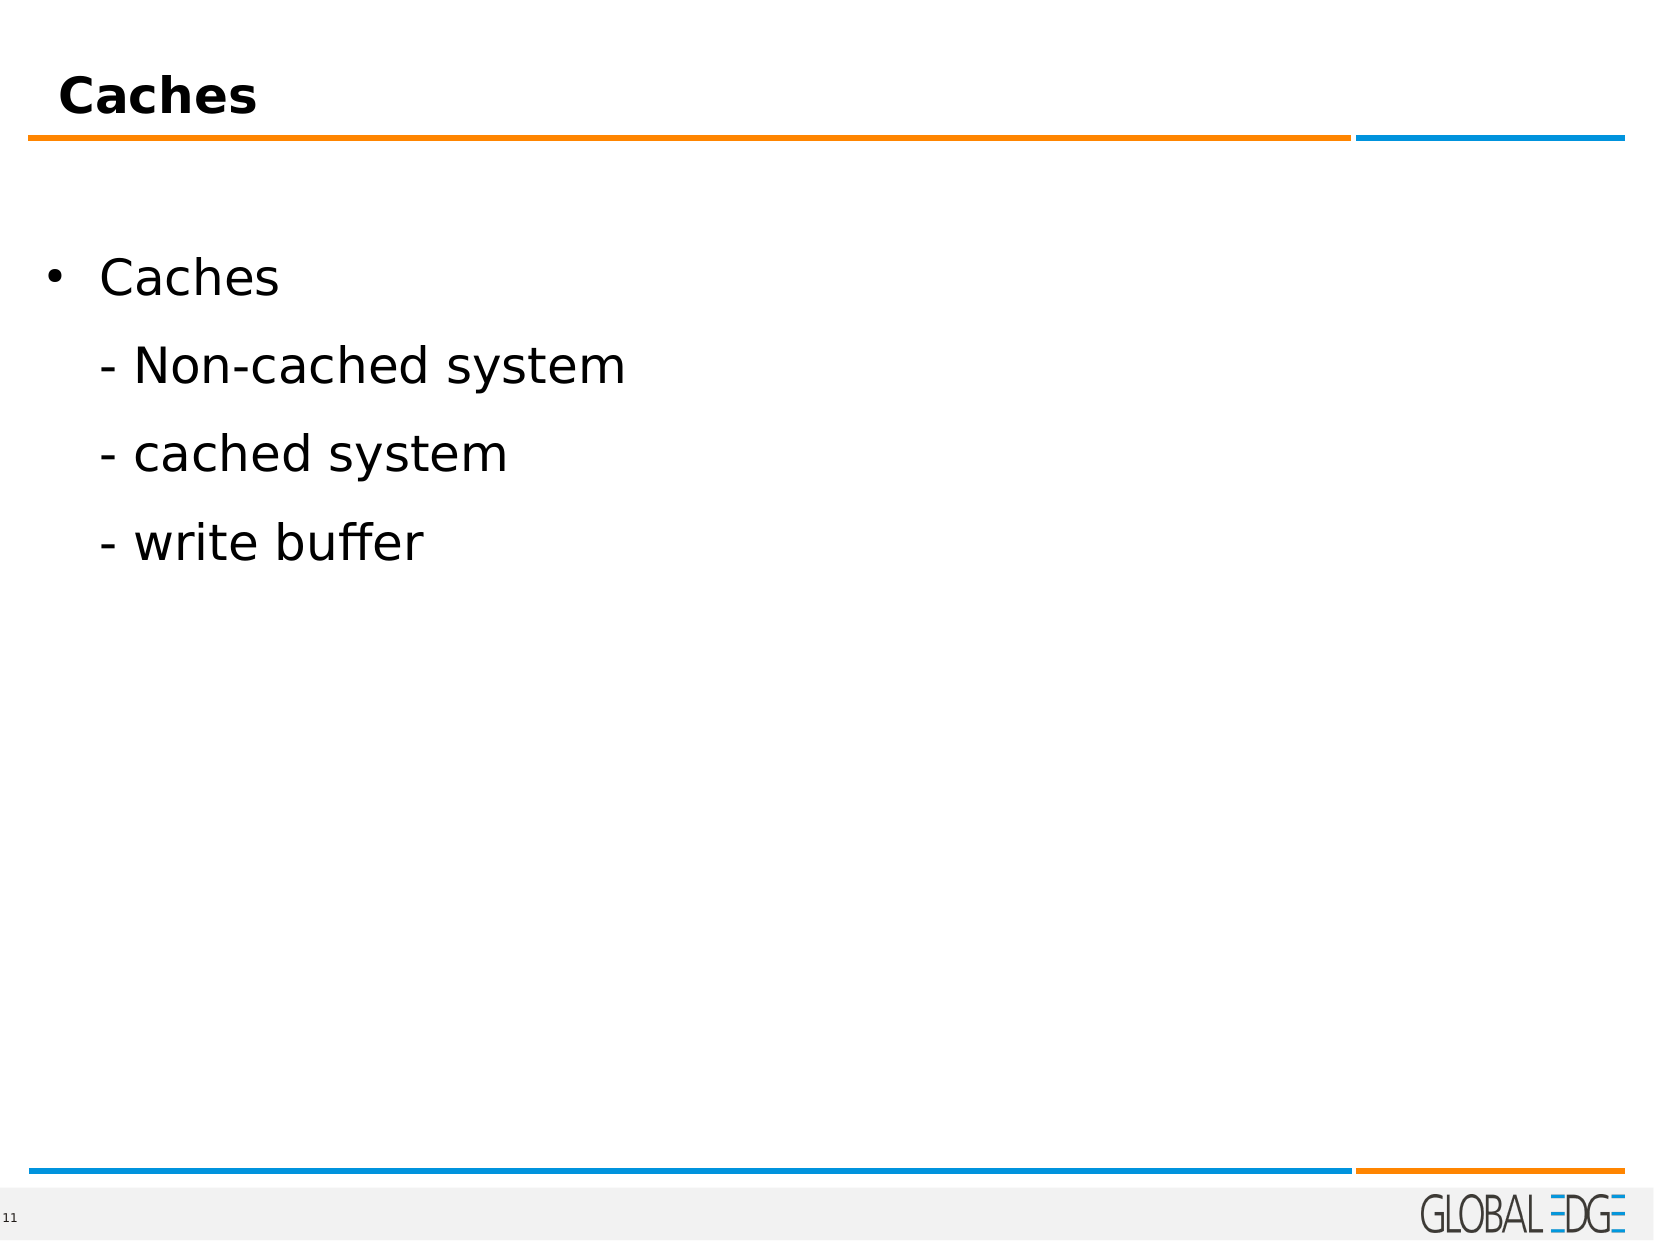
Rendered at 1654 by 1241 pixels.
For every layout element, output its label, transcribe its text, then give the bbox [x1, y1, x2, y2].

text_box Caches [99, 249, 282, 308]
text_box [0, 0, 1654, 1241]
text_box - cached system [99, 425, 510, 485]
text_box ● [46, 267, 65, 296]
text_box Caches [58, 66, 259, 126]
text_box - Non-cached system [99, 337, 628, 396]
text_box 11 [2, 1210, 18, 1226]
picture [1421, 1194, 1625, 1233]
text_box - write buffer [99, 513, 425, 573]
